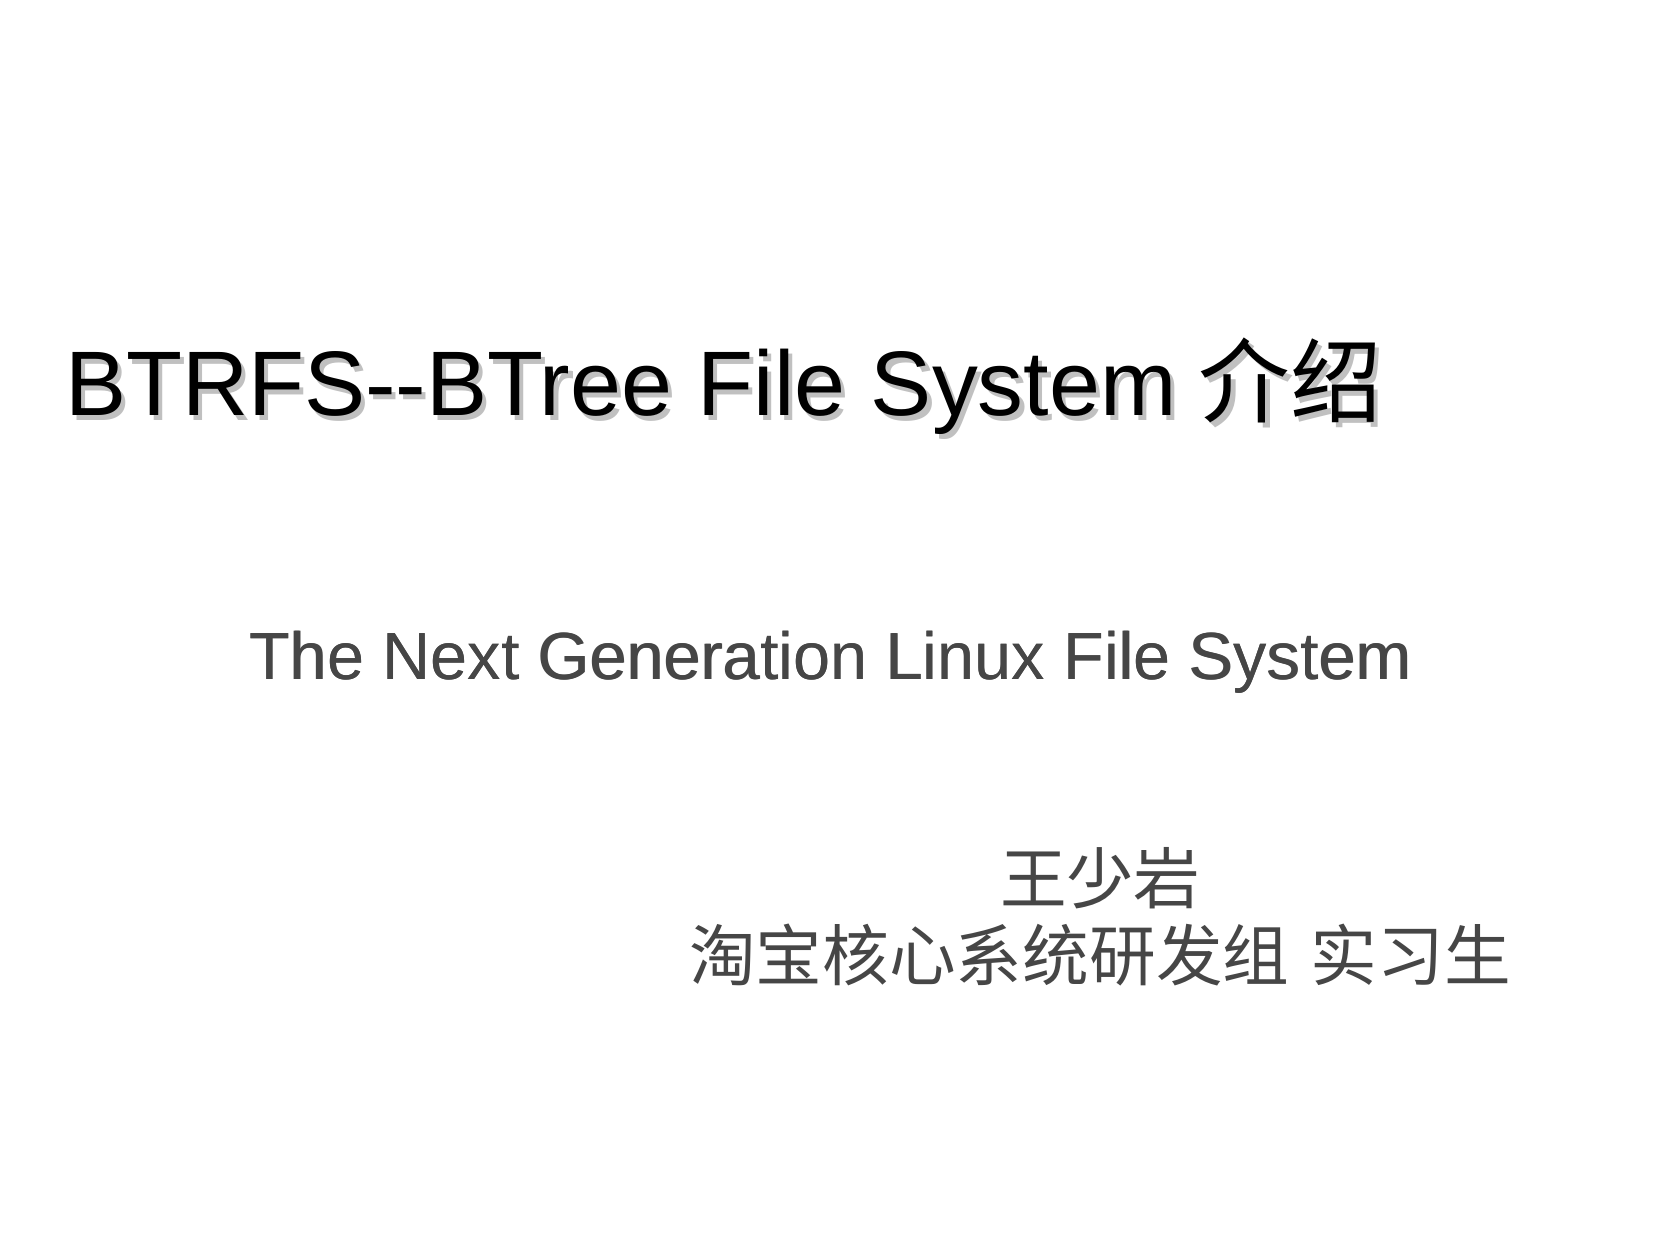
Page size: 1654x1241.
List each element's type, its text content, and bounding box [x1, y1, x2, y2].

text_box 王少岩 淘宝核心系统研发组 实习生 [637, 863, 1564, 1088]
text_box The Next Generation Linux File System [86, 525, 1576, 863]
title BTRFS--BTree File System介绍 [65, 280, 1554, 488]
